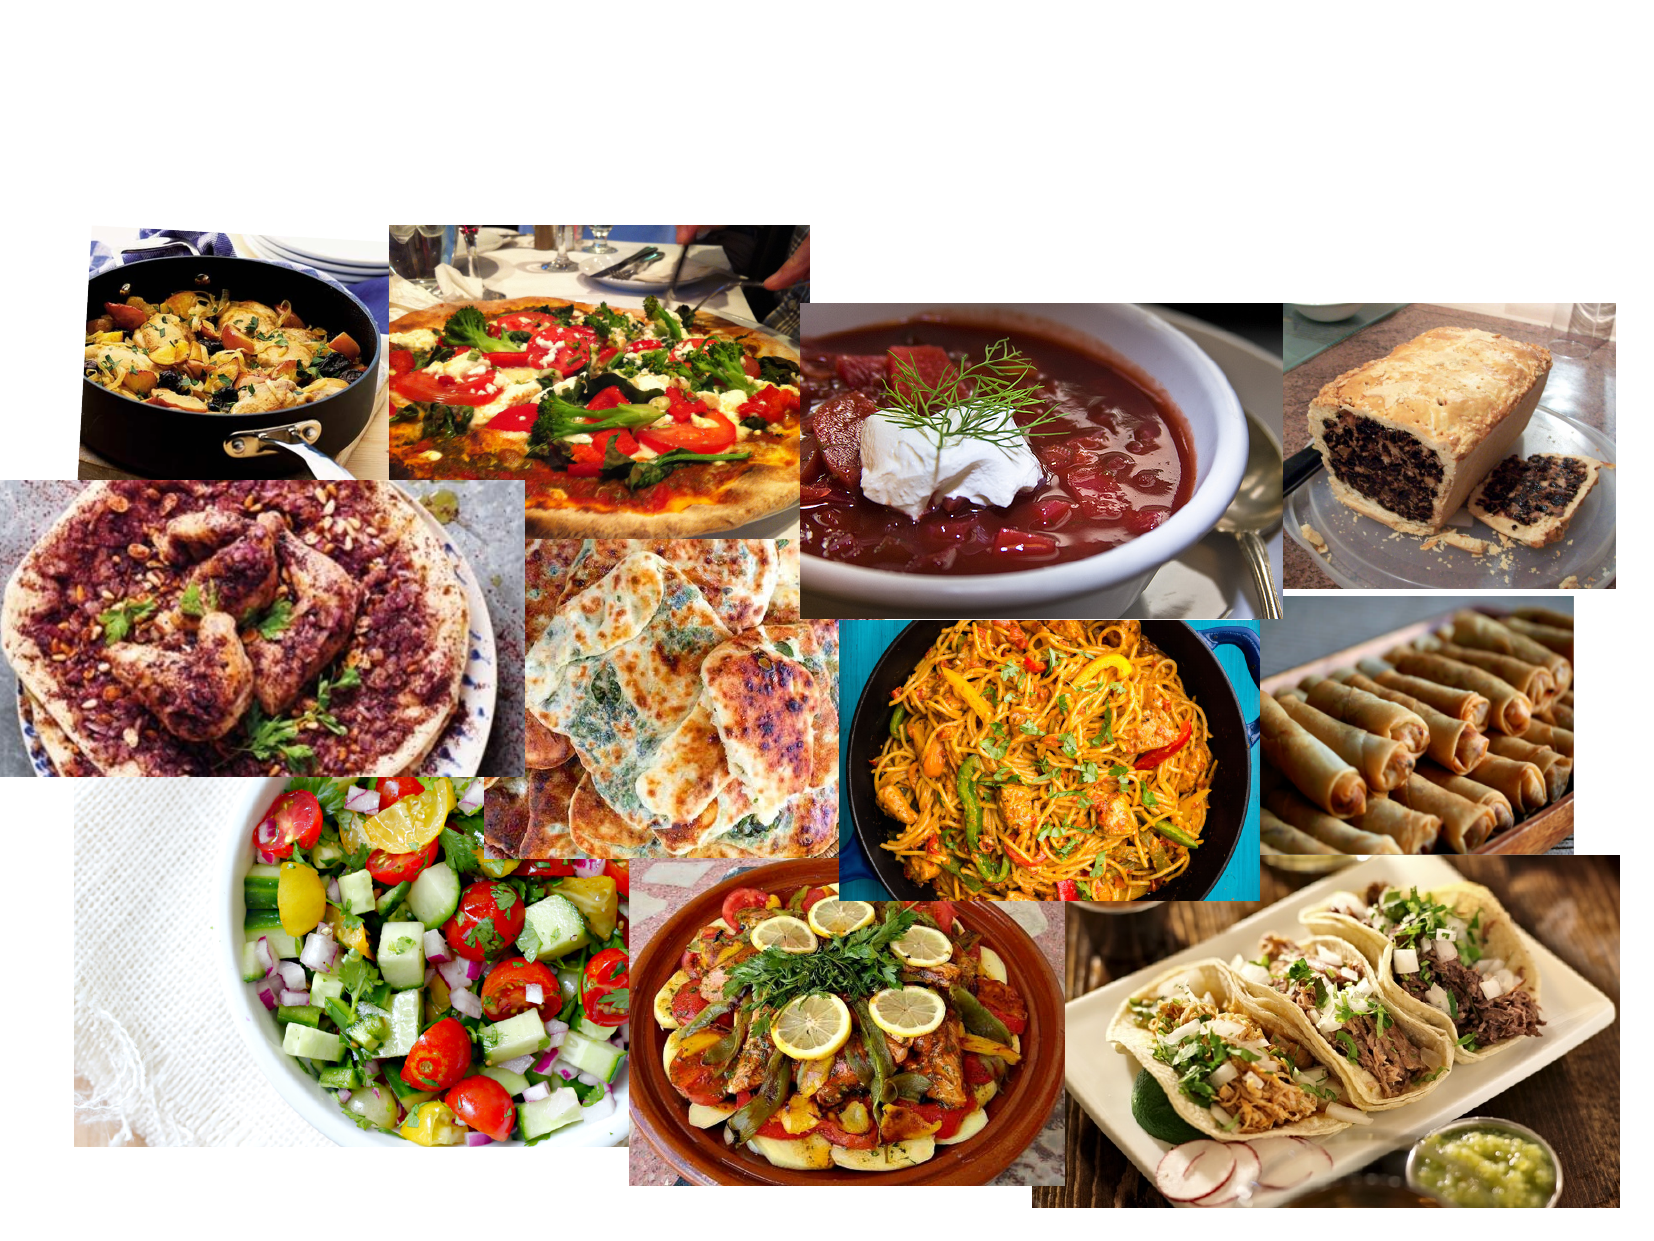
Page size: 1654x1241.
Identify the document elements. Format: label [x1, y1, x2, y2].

picture [0, 225, 1620, 1208]
